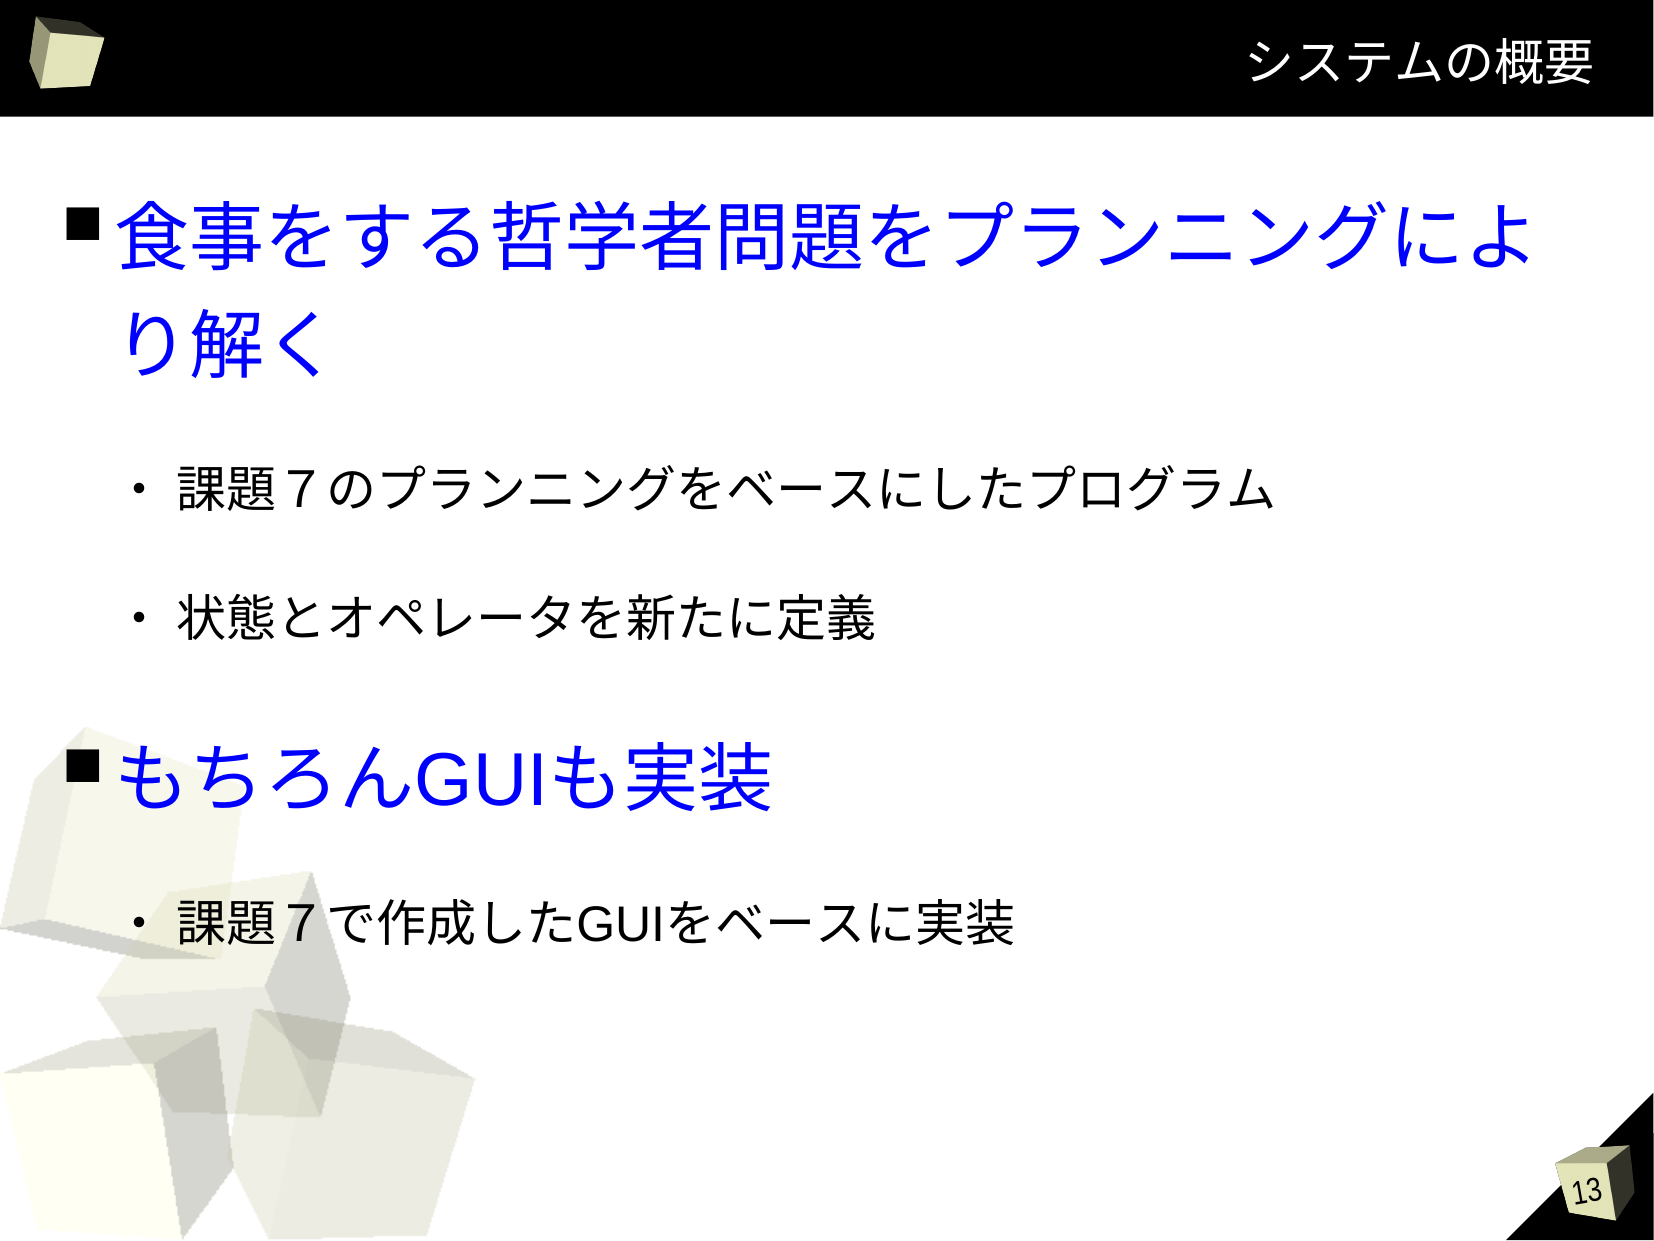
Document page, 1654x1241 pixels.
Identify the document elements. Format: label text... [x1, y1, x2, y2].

title システムの概要 [118, 0, 1595, 119]
list もちろんGUIも実装 ・ 課題７で作成したGUIをベースに実装 [44, 718, 1611, 1214]
picture [0, 726, 477, 1241]
list 食事をする哲学者問題をプランニングにより解く ・ 課題７のプランニングをベースにしたプログラム ・ 状態とオペレータを新たに定義 [44, 177, 1611, 672]
